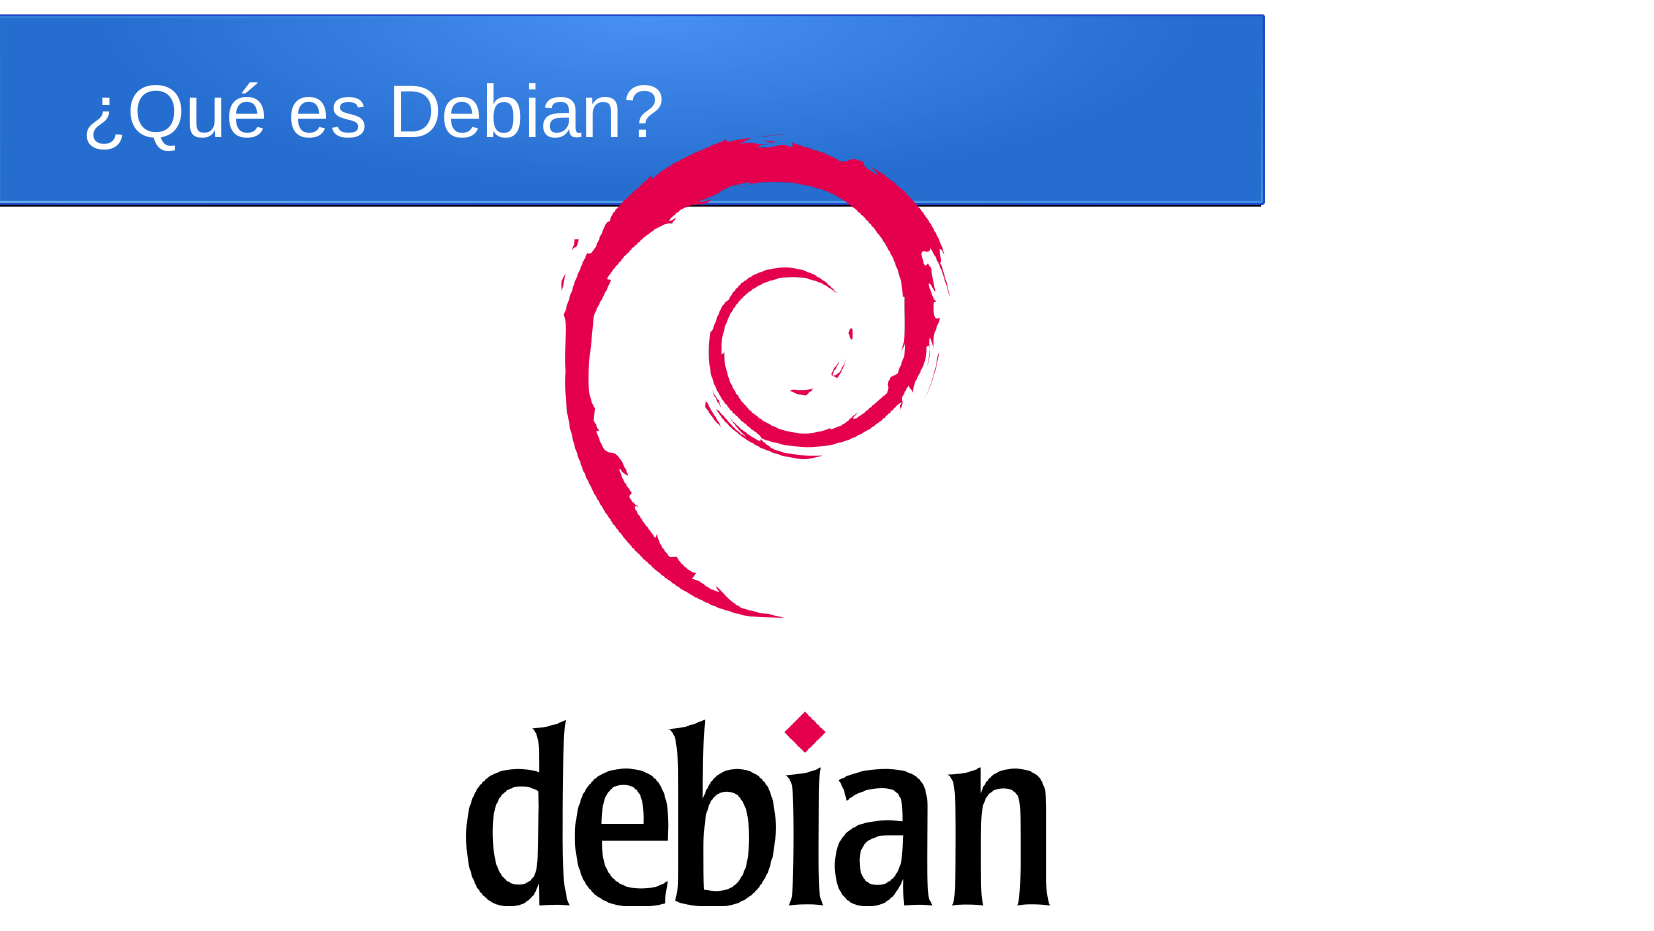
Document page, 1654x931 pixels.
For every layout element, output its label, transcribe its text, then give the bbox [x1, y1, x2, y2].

picture [466, 134, 1051, 906]
title ¿Qué es Debian? [82, 35, 1235, 189]
